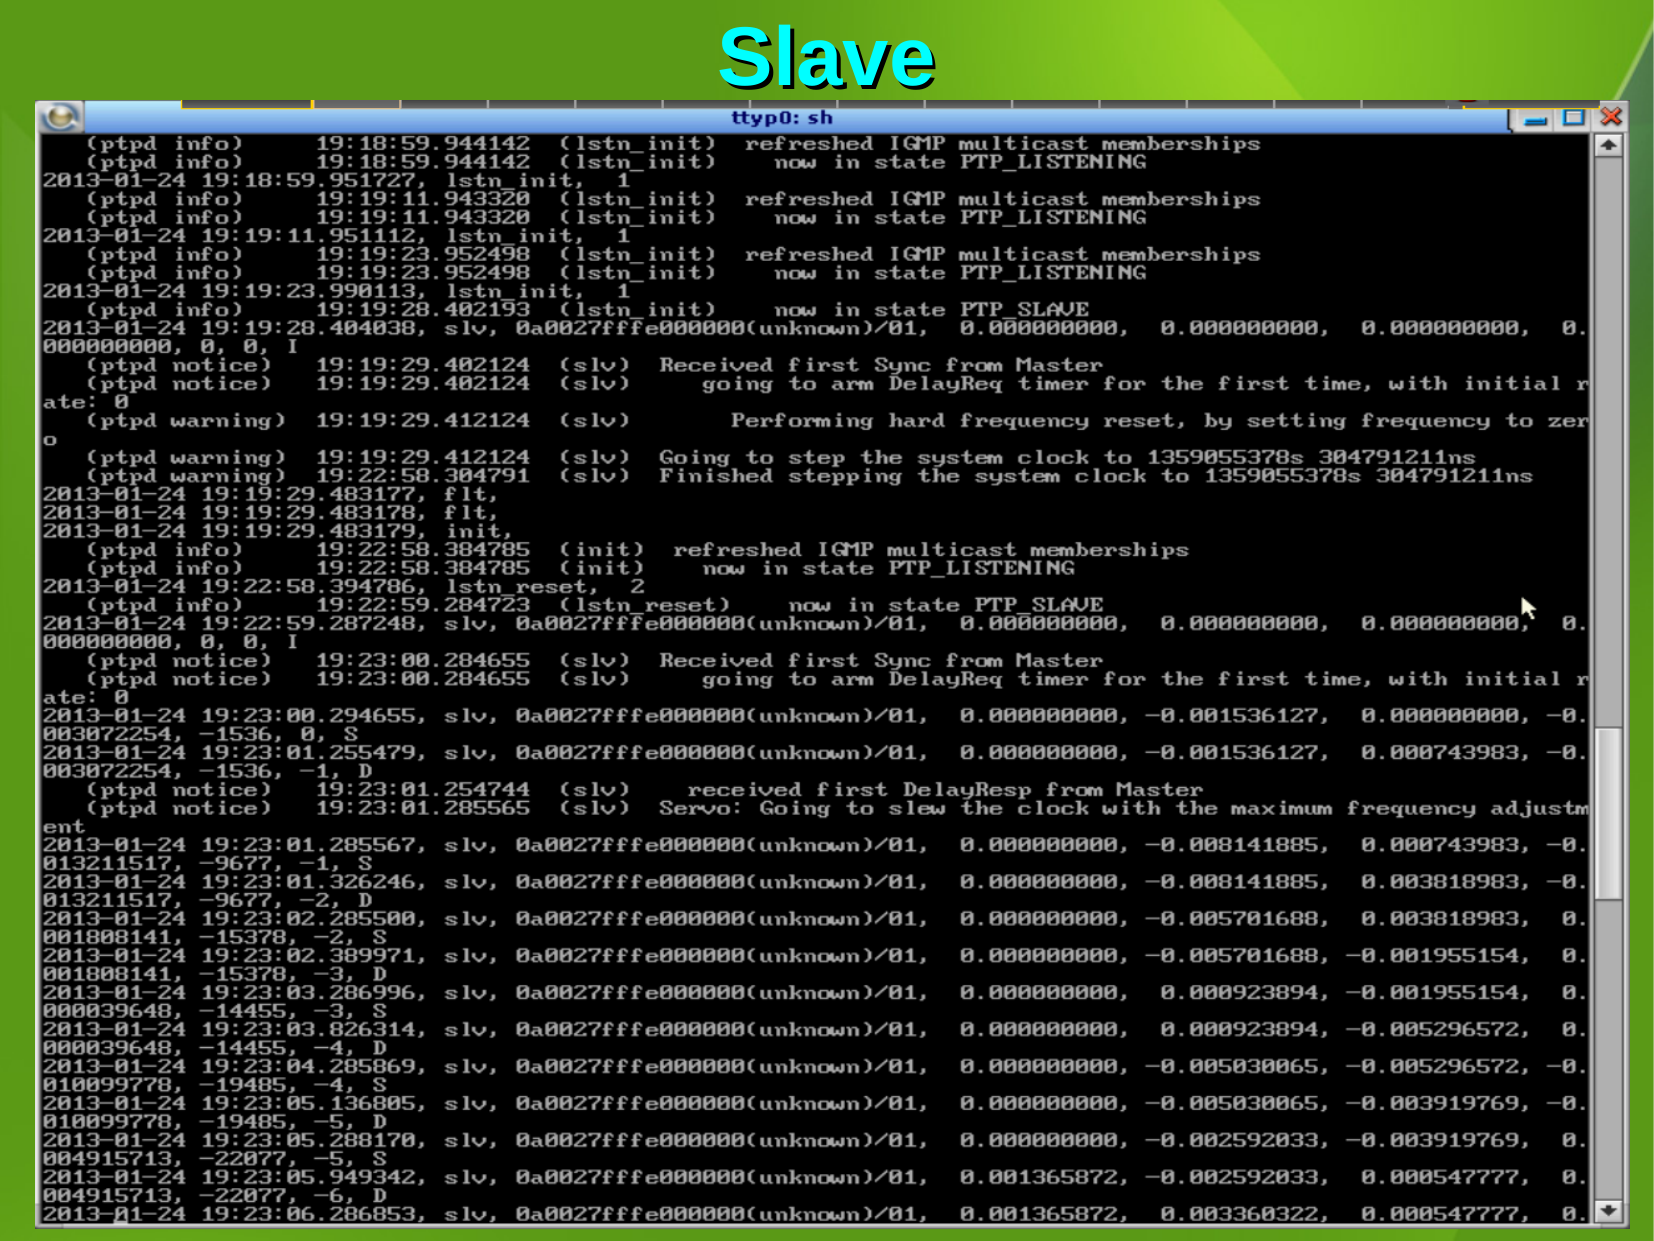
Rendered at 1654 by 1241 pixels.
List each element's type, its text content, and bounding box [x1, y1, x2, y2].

title Slave [122, 0, 1531, 100]
picture [0, 0, 1654, 1241]
